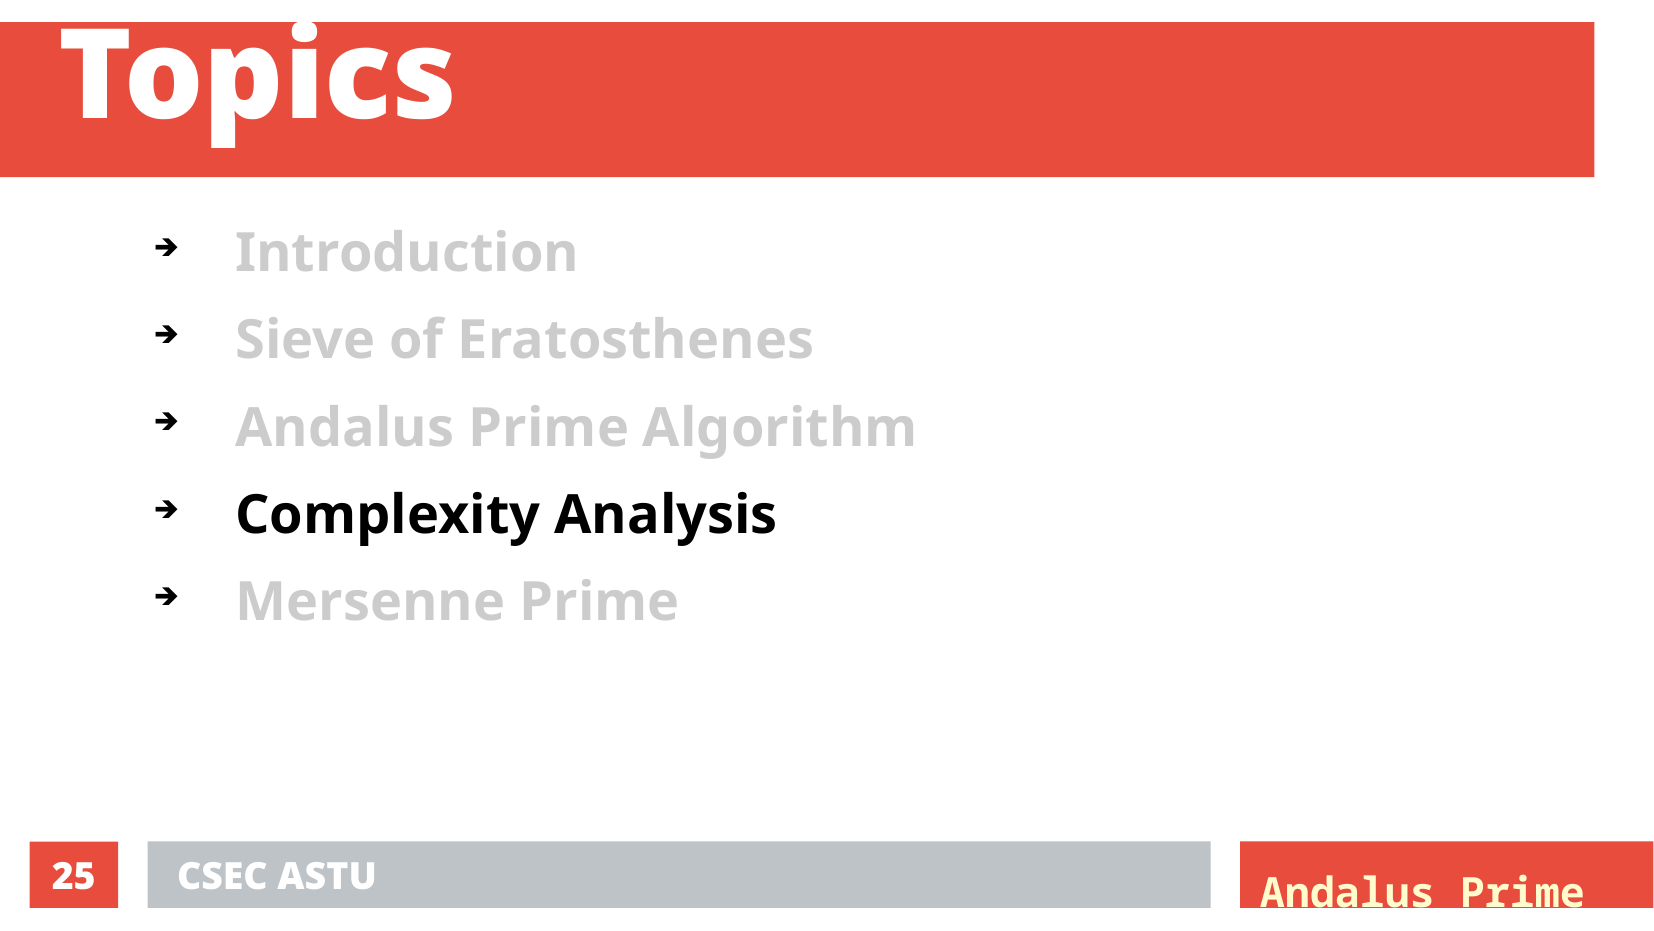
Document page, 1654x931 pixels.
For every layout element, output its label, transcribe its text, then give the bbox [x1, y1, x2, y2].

text_box Andalus Prime [1245, 855, 1636, 912]
list Introduction Sieve of Eratosthenes Andalus Prime Algorithm Complexity Analysis Mersenne Prime [59, 213, 1565, 820]
title Topics [59, 44, 1595, 156]
